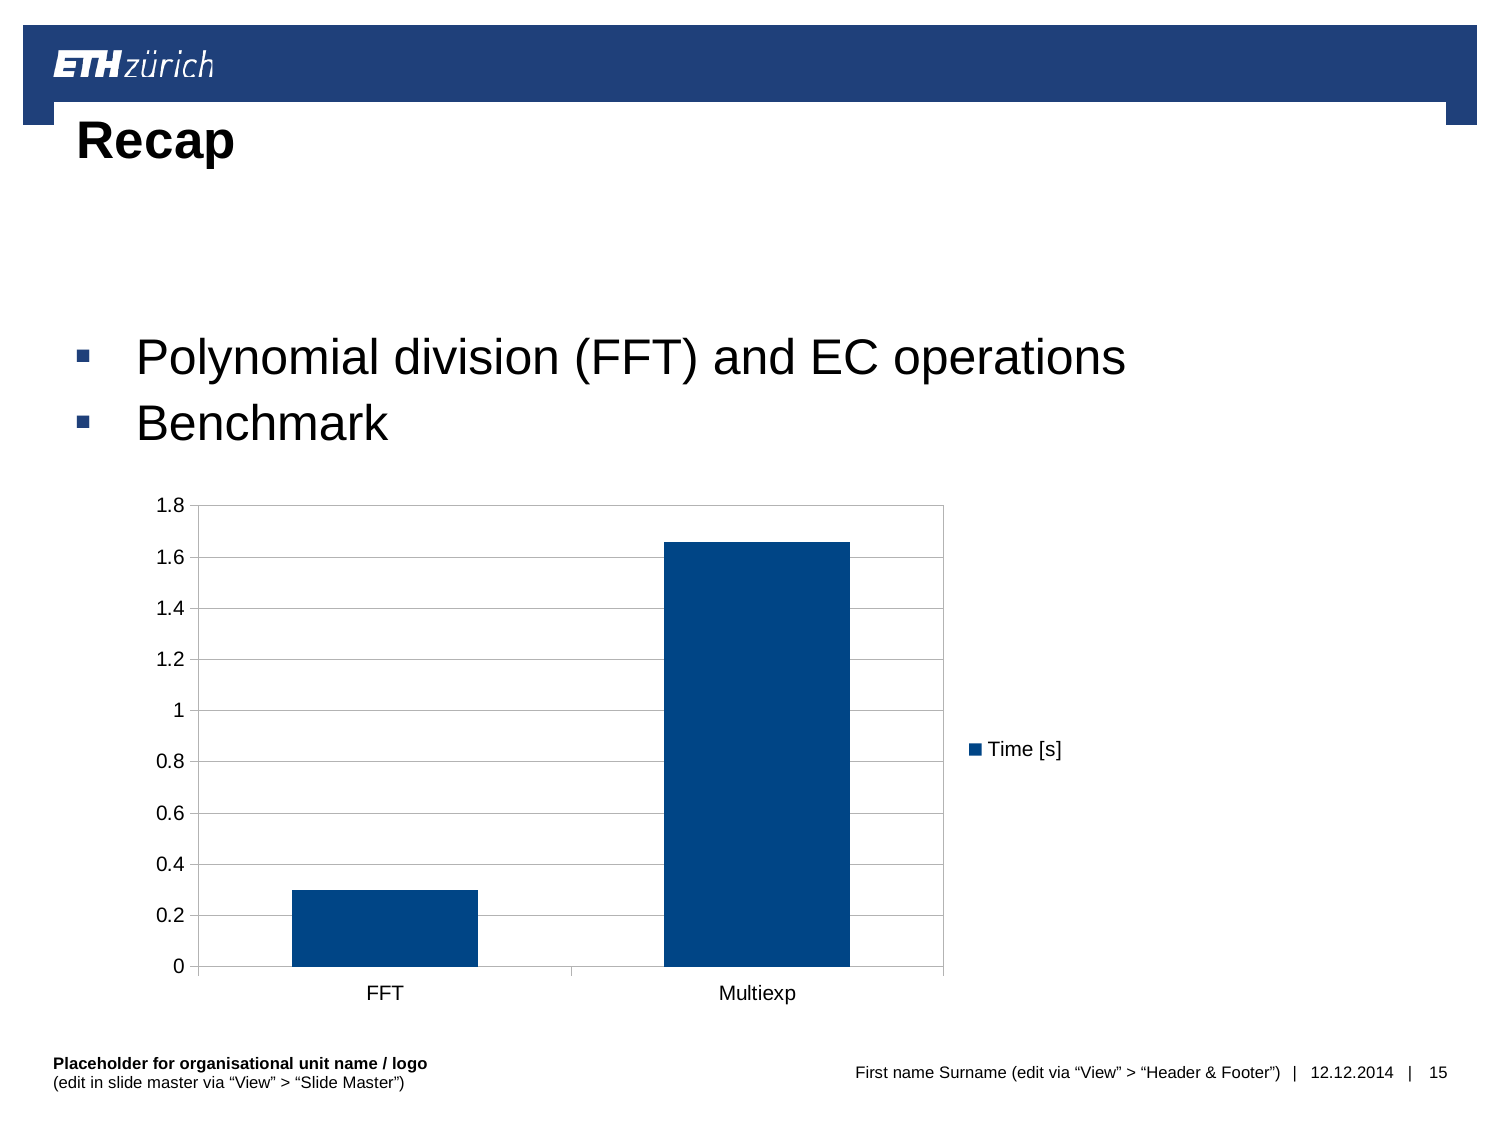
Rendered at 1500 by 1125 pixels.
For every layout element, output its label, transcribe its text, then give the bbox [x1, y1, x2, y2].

list Polynomial division (FFT) and EC operations Benchmark [53, 328, 1447, 1020]
title Recap [53, 101, 1447, 262]
chart [137, 483, 1082, 1016]
